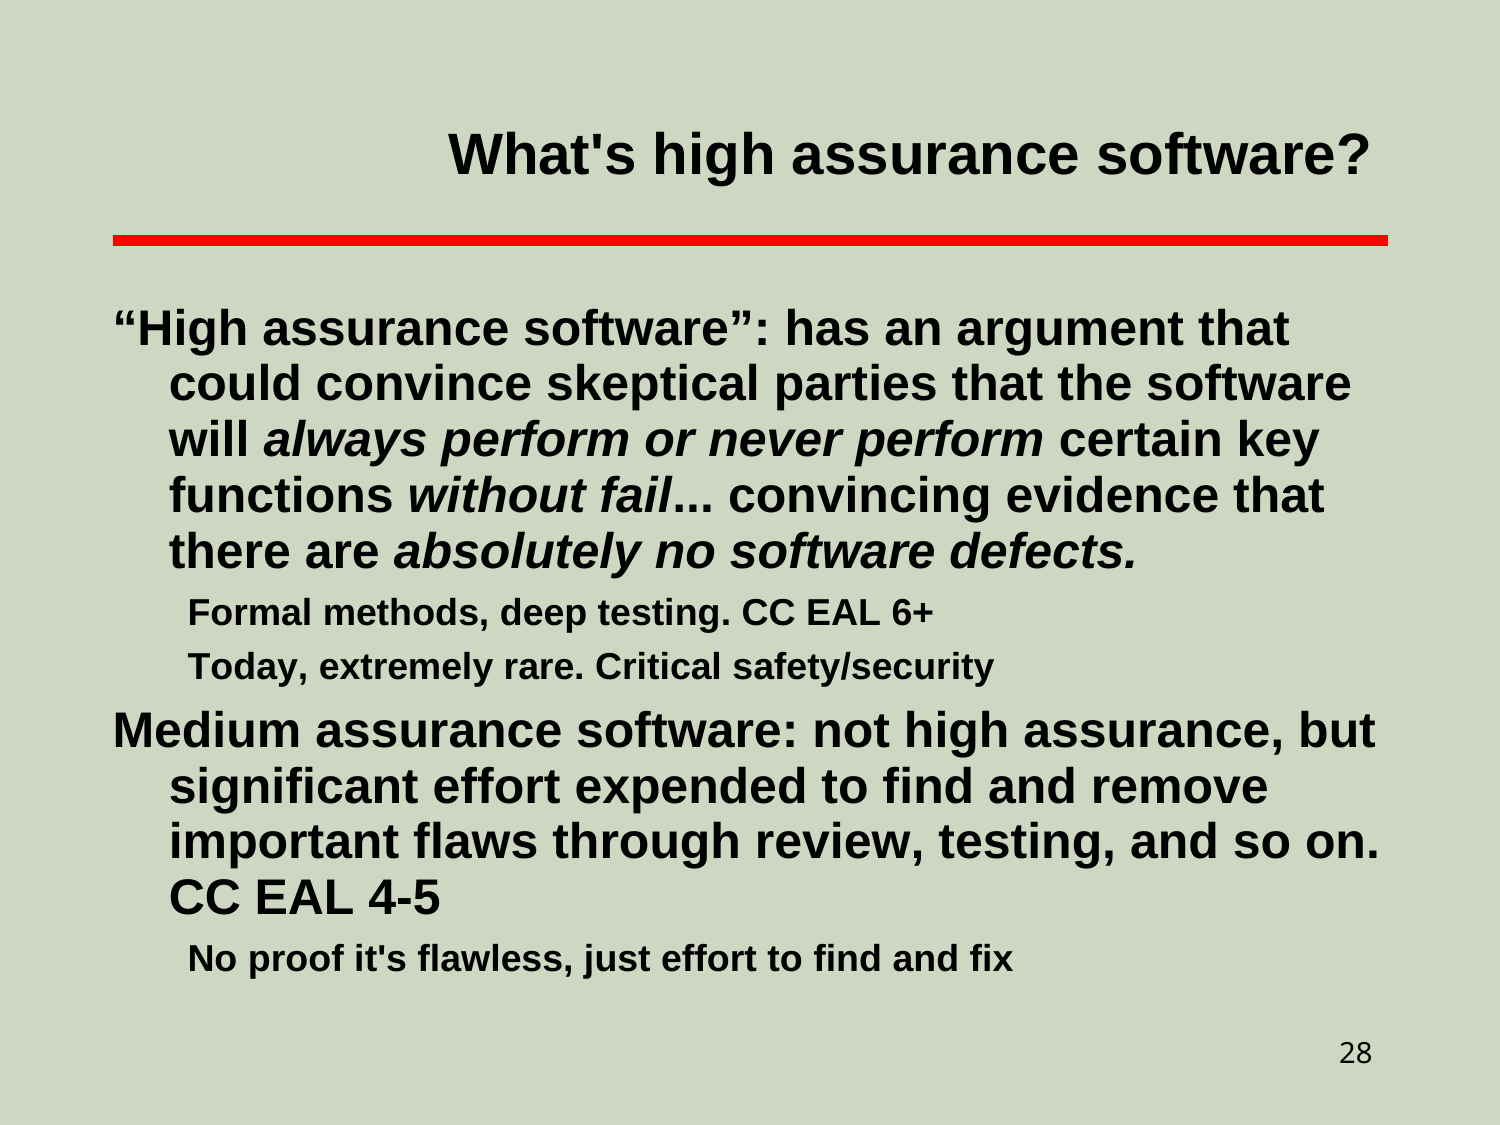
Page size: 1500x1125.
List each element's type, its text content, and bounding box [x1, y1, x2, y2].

title What's high assurance software? [337, 85, 1388, 224]
list “High assurance software”: has an argument that could convince skeptical parties that the software will always perform or never perform certain key functions without fail... convincing evidence that there are absolutely no software defects. Formal methods, deep testing. CC EAL 6+ Today, extremely rare. Critical safety/security Medium assurance software: not high assurance, but significant effort expended to find and remove important flaws through review, testing, and so on. CC EAL 4-5 No proof it's flawless, just effort to find and fix [112, 299, 1388, 1001]
